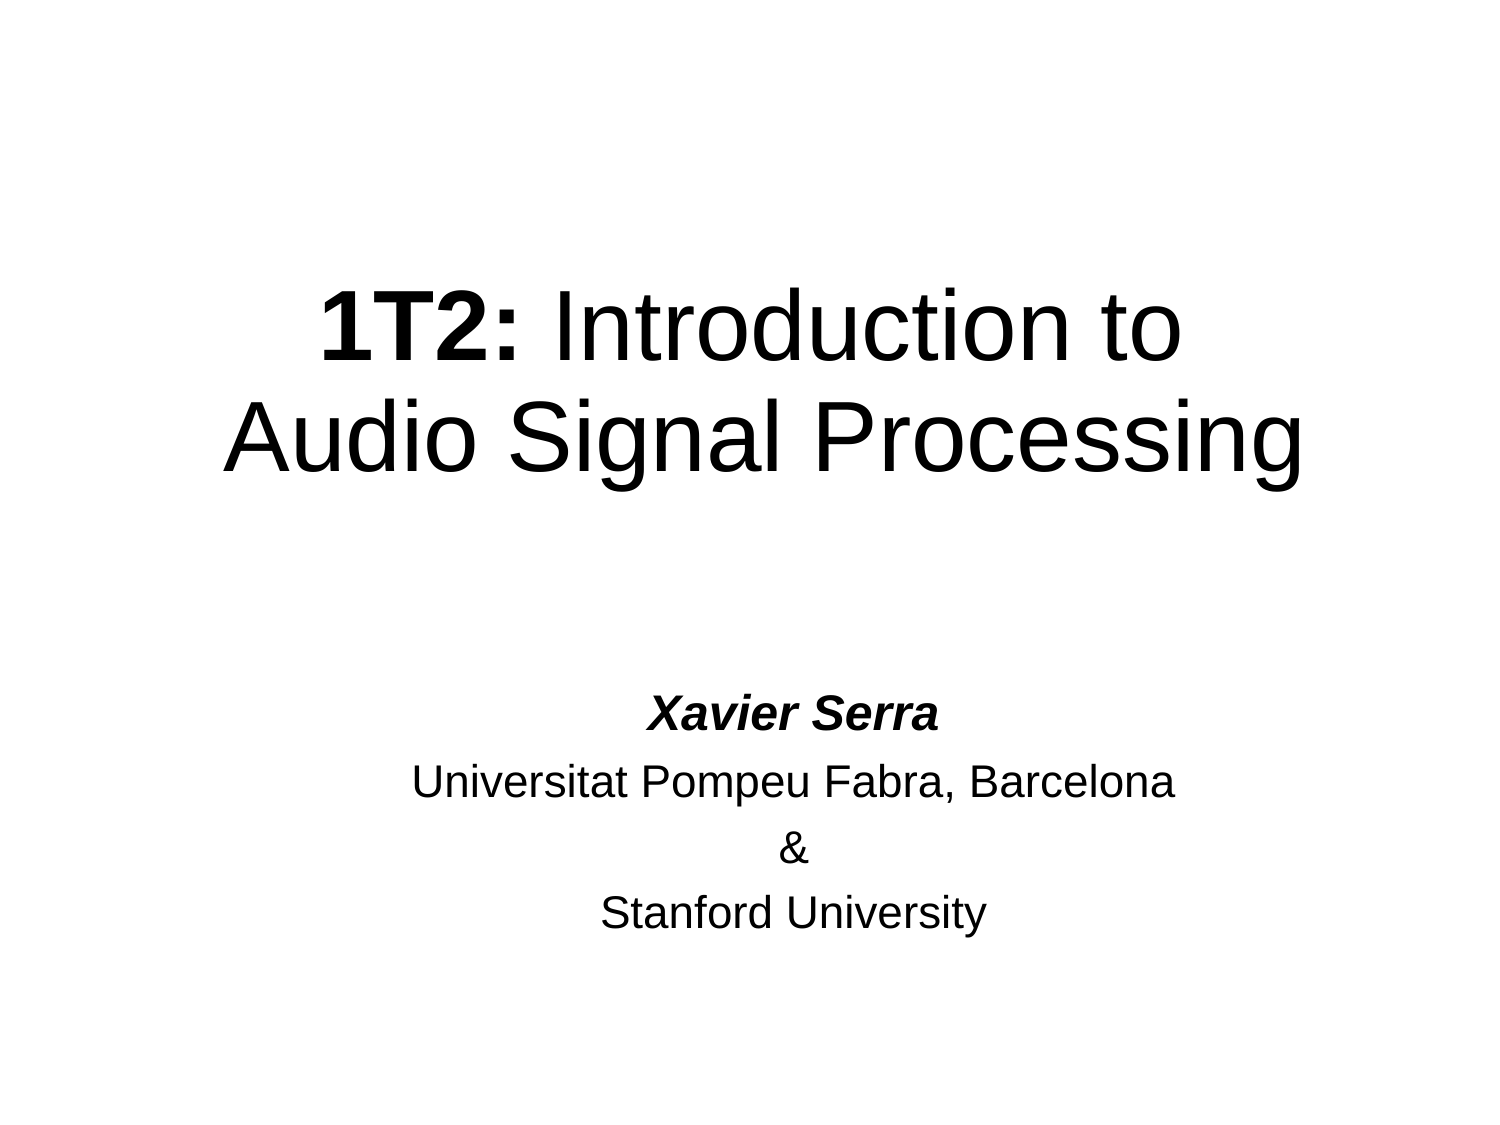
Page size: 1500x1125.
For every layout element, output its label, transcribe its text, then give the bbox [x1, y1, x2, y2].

text_box Xavier Serra Universitat Pompeu Fabra, Barcelona & Stanford University [337, 677, 1250, 962]
title 1T2: Introduction to Audio Signal Processing [75, 191, 1456, 571]
